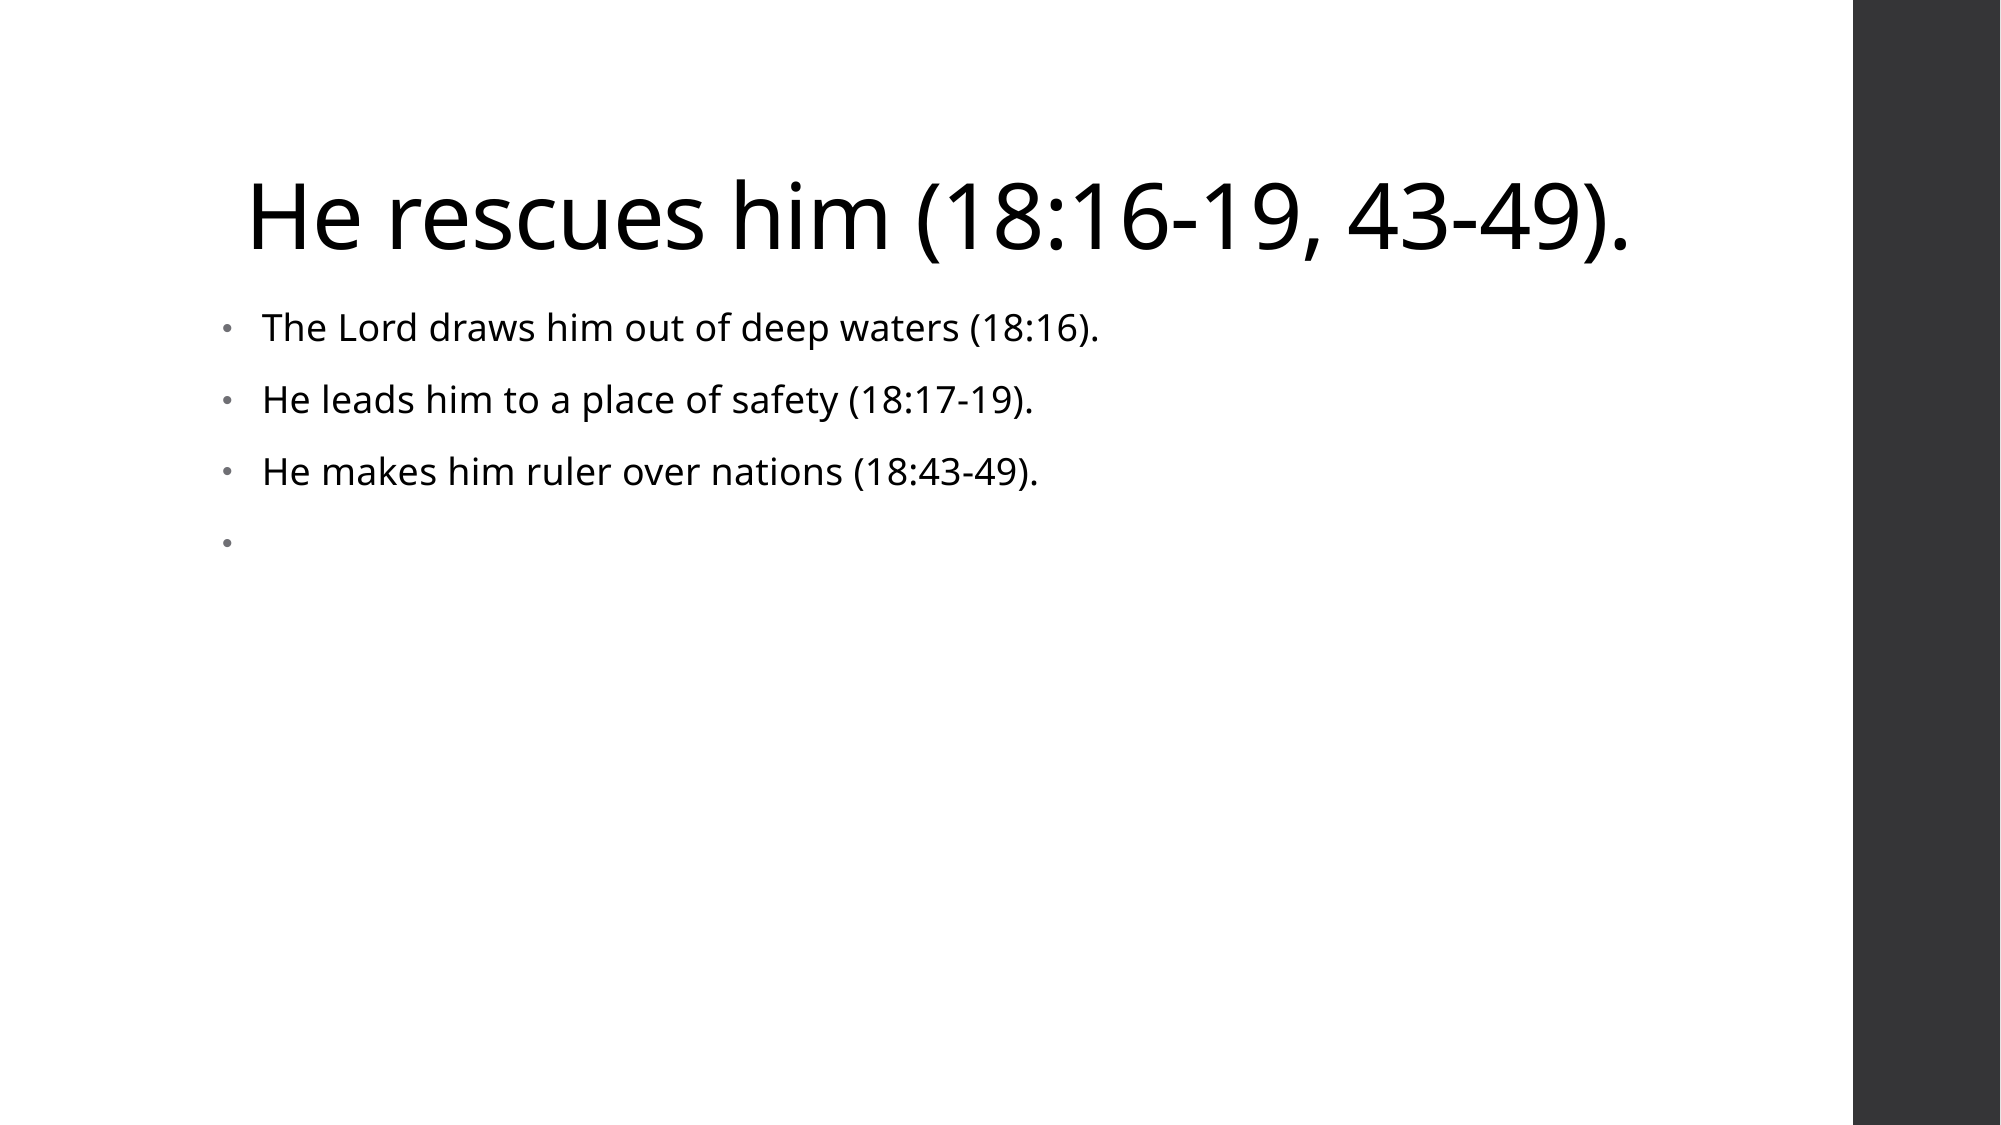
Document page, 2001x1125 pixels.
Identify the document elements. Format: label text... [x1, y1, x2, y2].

list The Lord draws him out of deep waters (18:16). He leads him to a place of safety (18:17-19). He makes him ruler over nations (18:43-49). [206, 299, 1617, 1014]
title He rescues him (18:16-19, 43-49). [206, 60, 1797, 278]
